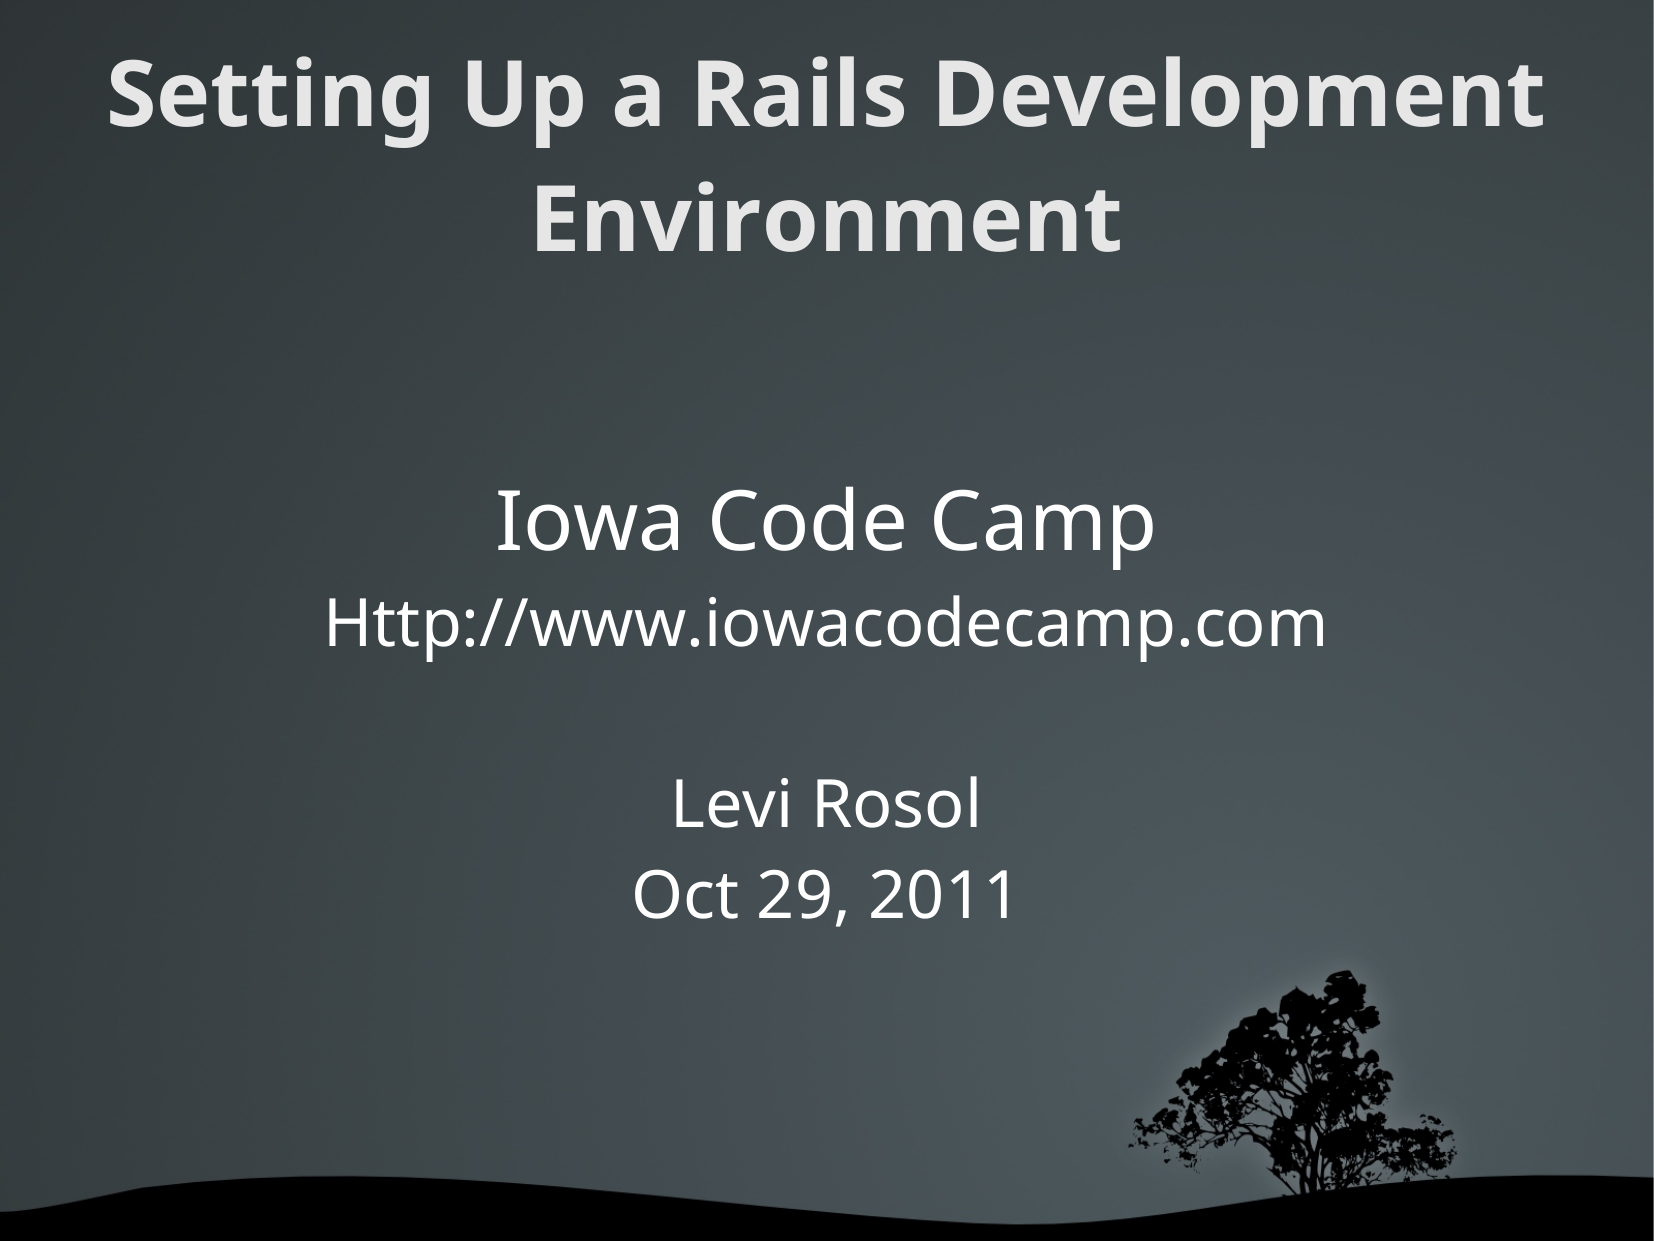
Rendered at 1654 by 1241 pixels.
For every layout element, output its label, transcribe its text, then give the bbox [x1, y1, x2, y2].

title Setting Up a Rails Development Environment [82, 49, 1571, 257]
picture [0, 0, 1654, 1241]
subtitle Iowa Code Camp Http://www.iowacodecamp.com Levi Rosol Oct 29, 2011 [82, 290, 1571, 1109]
